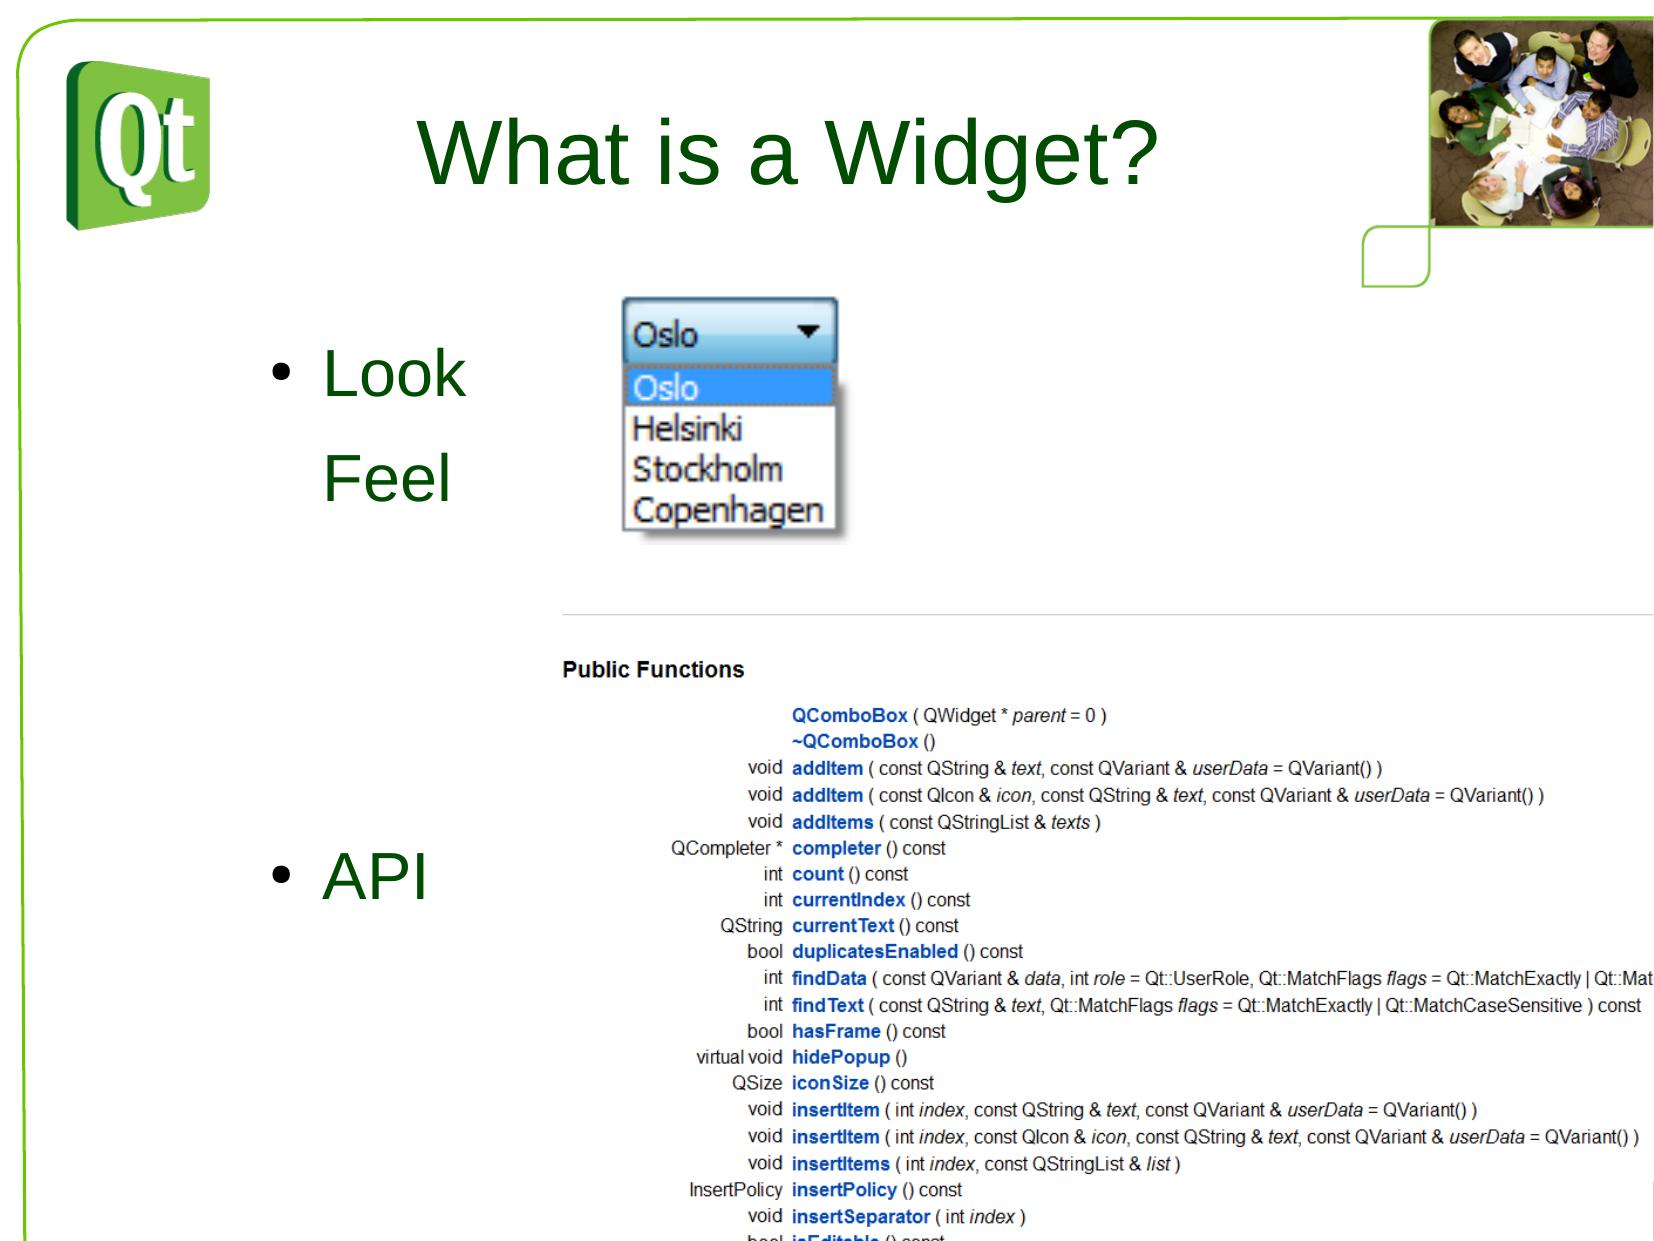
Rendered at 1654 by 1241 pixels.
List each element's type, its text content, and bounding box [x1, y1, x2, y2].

picture [620, 295, 855, 546]
list Look Feel API [251, 336, 1571, 1156]
picture [66, 61, 210, 231]
picture [554, 613, 1654, 1241]
title What is a Widget? [251, 49, 1327, 257]
picture [1338, 7, 1654, 308]
